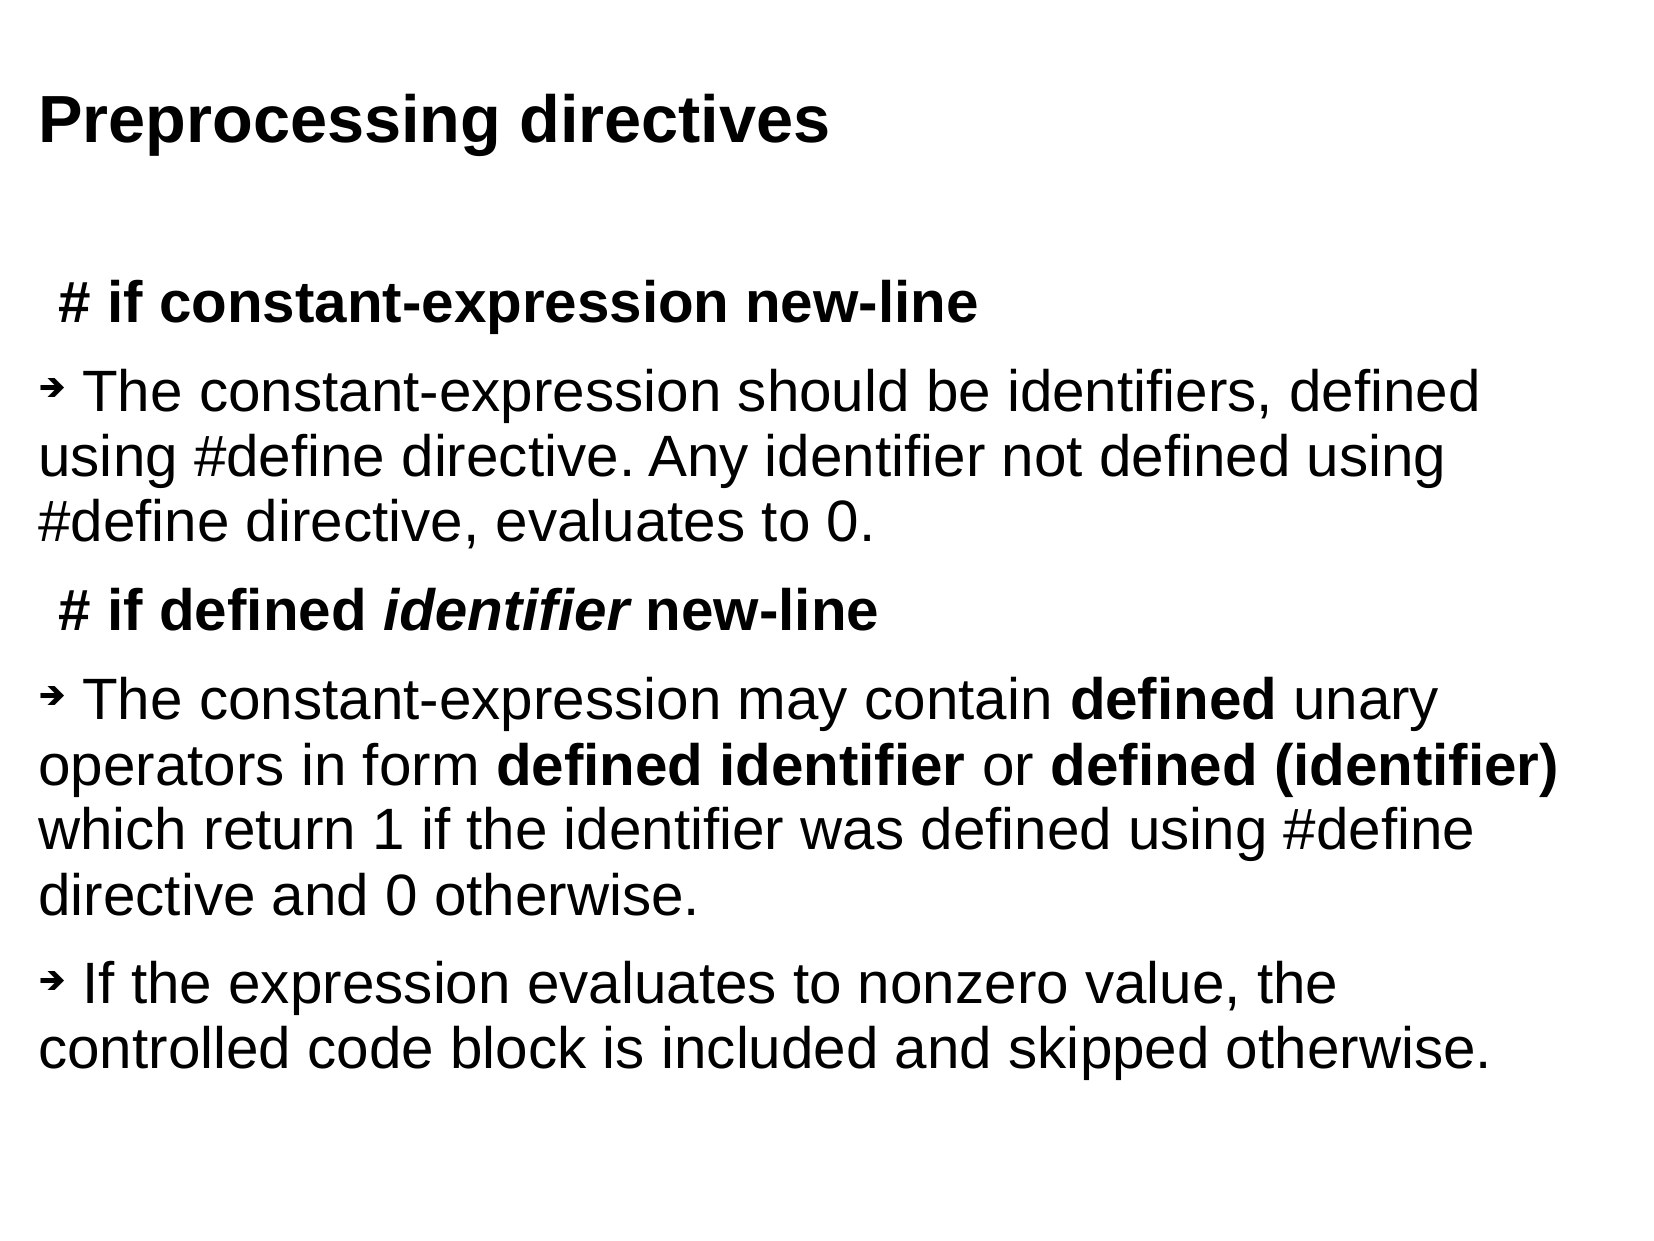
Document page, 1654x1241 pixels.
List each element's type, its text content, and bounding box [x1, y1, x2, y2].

text_box Preprocessing directives # if constant-expression new-line The constant-expression should be identifiers, defined using #define directive. Any identifier not defined using #define directive, evaluates to 0. # if defined identifier new-line The constant-expression may contain defined unary operators in form defined identifier or defined (identifier) which return 1 if the identifier was defined using #define directive and 0 otherwise. If the expression evaluates to nonzero value, the controlled code block is included and skipped otherwise. [23, 75, 1576, 1201]
